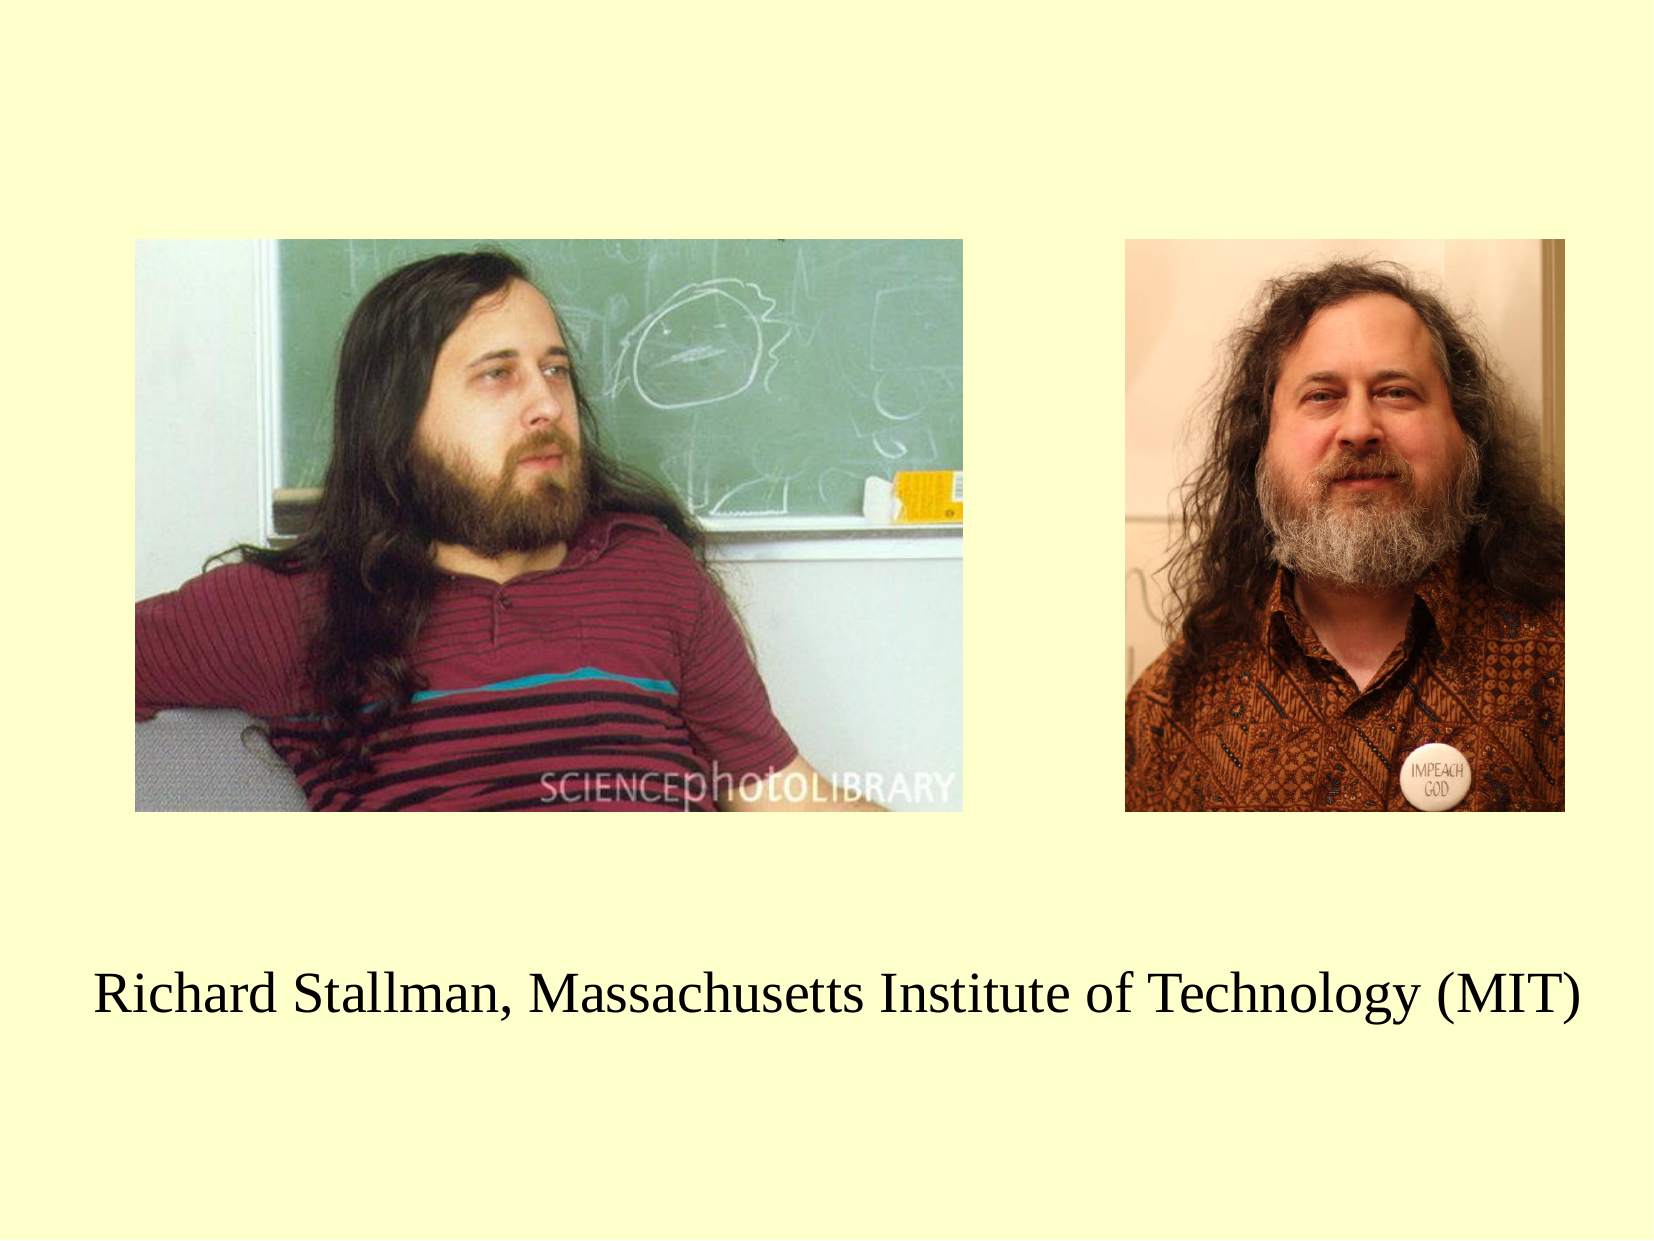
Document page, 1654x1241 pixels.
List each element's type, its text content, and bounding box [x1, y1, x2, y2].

picture [1125, 239, 1565, 812]
picture [135, 239, 963, 812]
text_box Richard Stallman, Massachusetts Institute of Technology (MIT) [93, 960, 1621, 1126]
